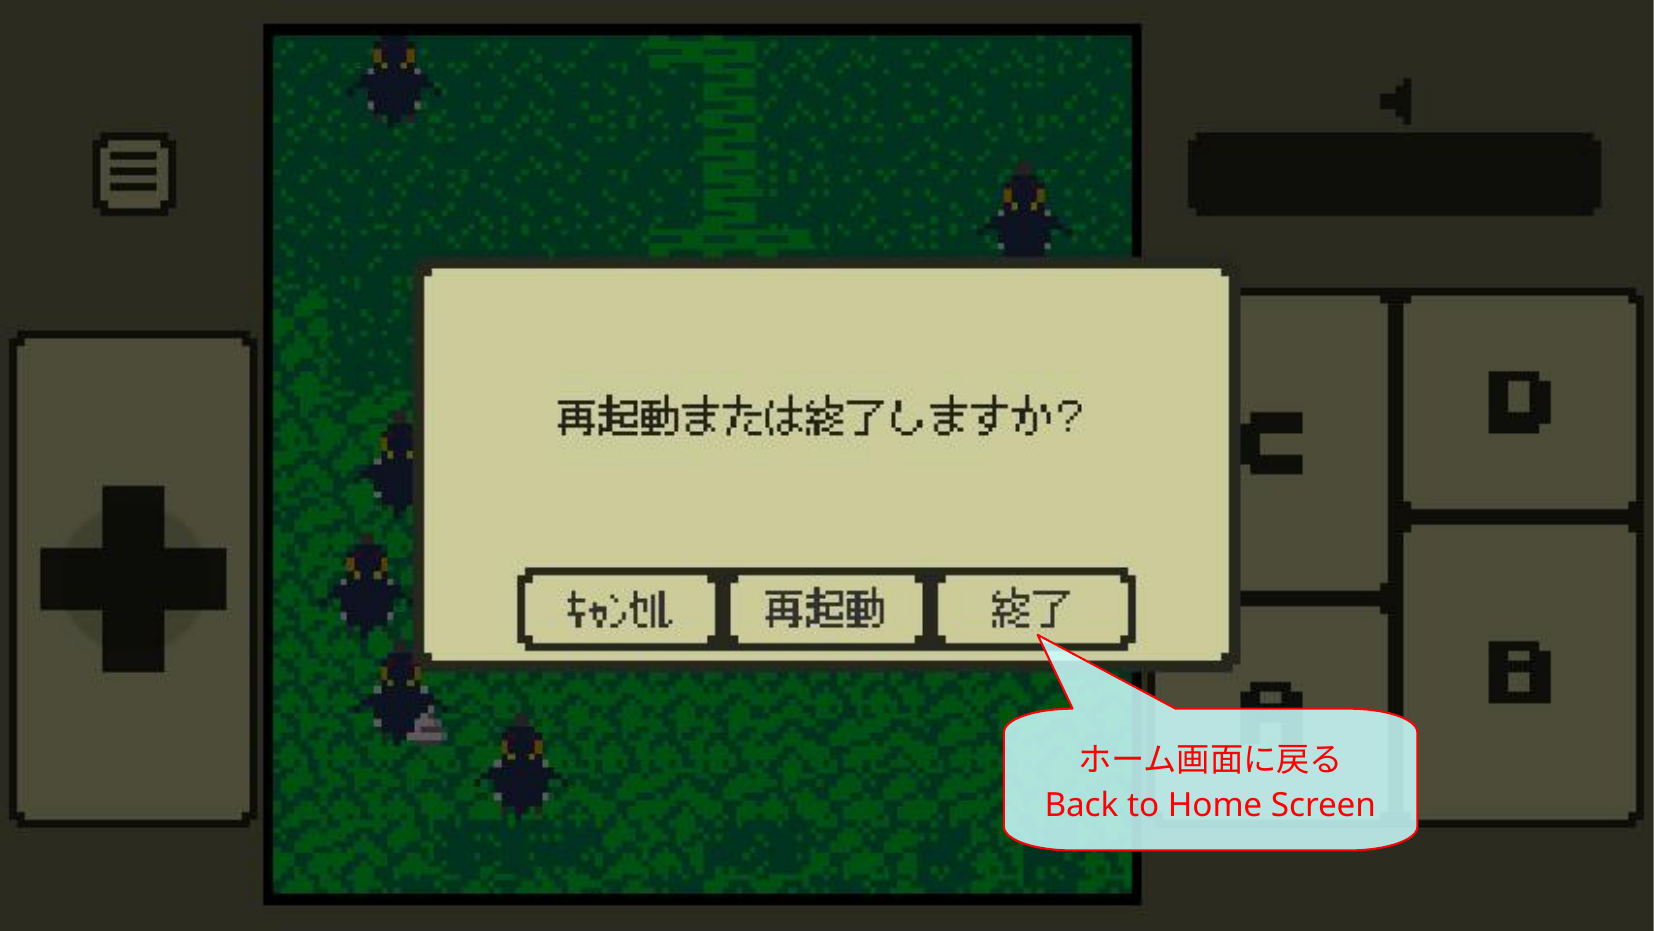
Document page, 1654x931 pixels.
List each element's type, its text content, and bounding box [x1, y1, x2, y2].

text_box ホーム画面に戻る Back to Home Screen [1003, 634, 1418, 851]
picture [0, 0, 1654, 931]
